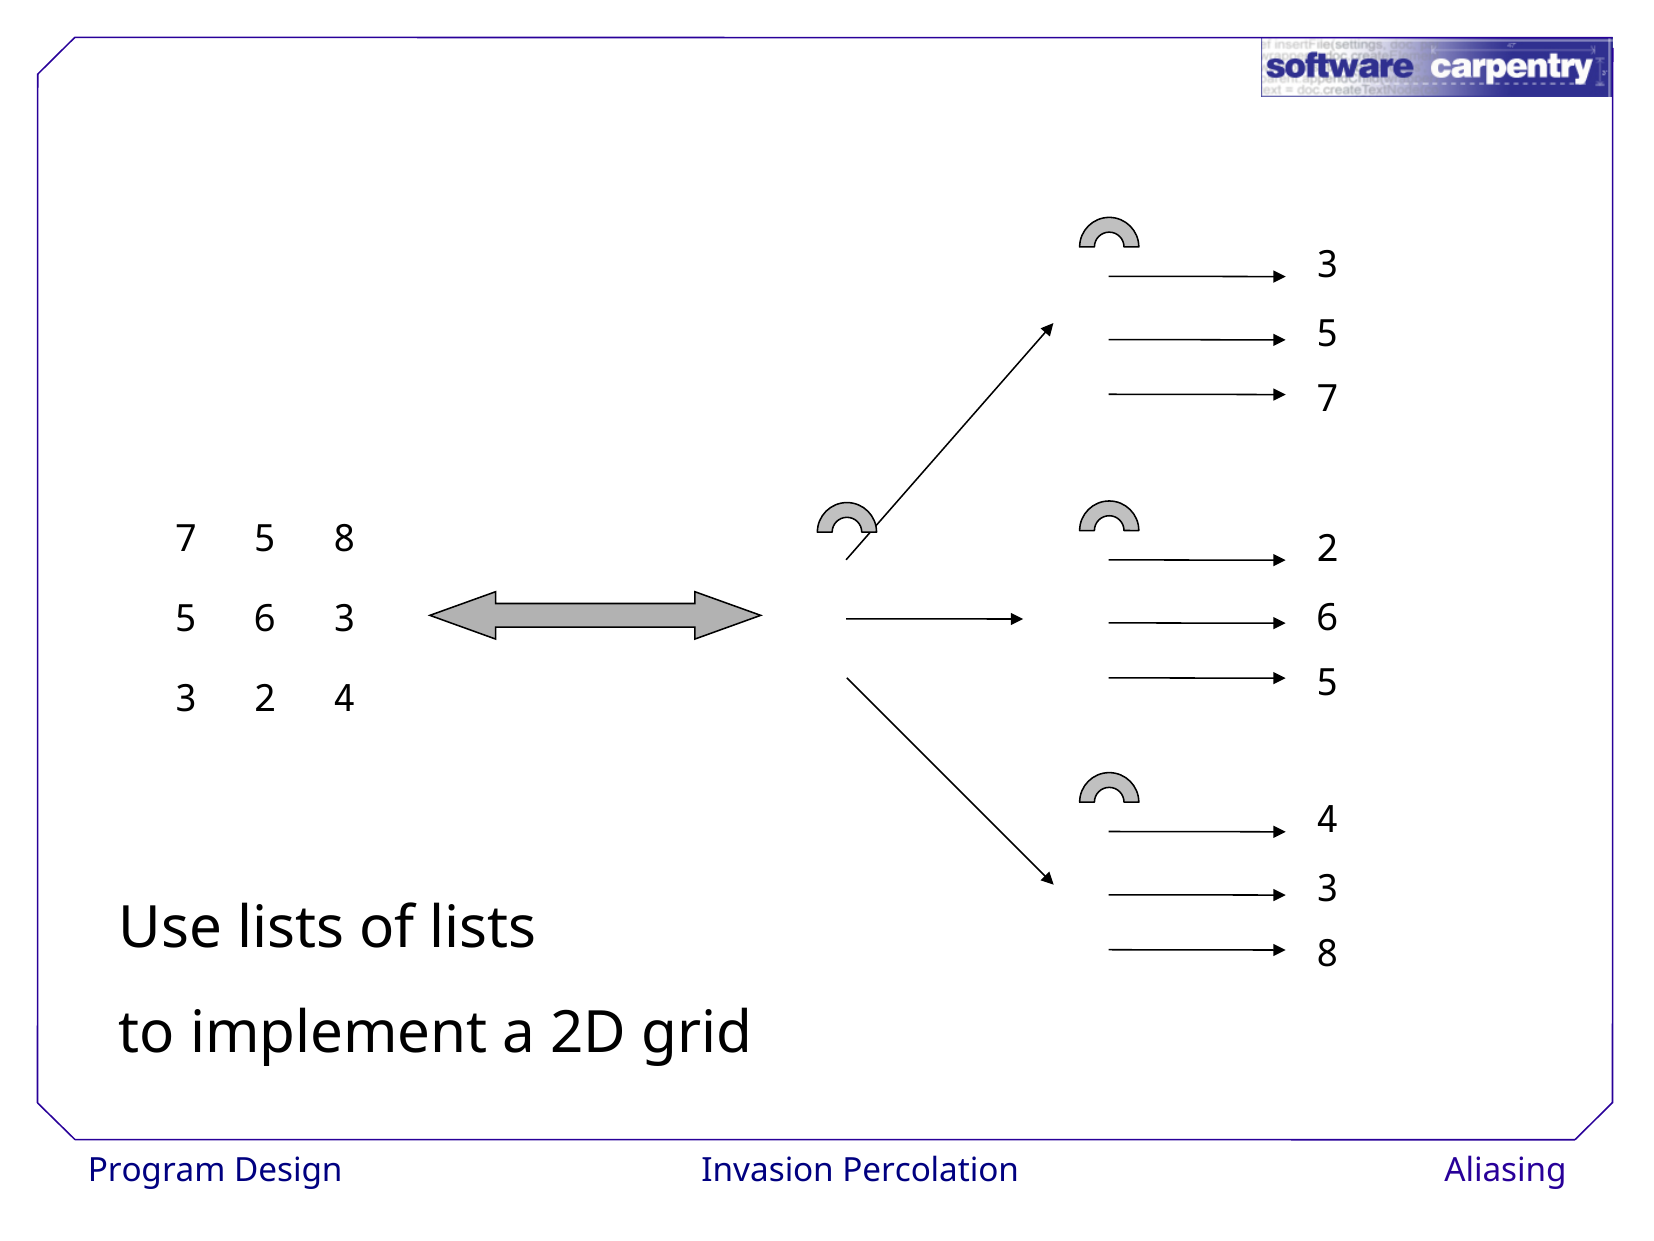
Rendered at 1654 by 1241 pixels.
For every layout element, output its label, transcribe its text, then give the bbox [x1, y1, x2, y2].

table_header [1080, 530, 1140, 606]
table_cell [1080, 606, 1140, 681]
text_box 5 [1289, 285, 1365, 377]
text_box 3 [1289, 224, 1365, 285]
table_cell [818, 683, 877, 758]
text_box [1079, 500, 1139, 531]
picture [1261, 39, 1613, 97]
table_cell 3 [304, 576, 385, 656]
text_box 4 [1289, 779, 1365, 840]
text_box 2 [1289, 507, 1365, 568]
table_header 8 [304, 497, 385, 576]
table_cell 2 [225, 656, 304, 735]
table_cell [855, 683, 877, 705]
table_cell [1080, 398, 1140, 473]
text_box [1079, 772, 1139, 803]
table_cell [1080, 878, 1140, 953]
table_header 5 [225, 497, 304, 576]
text_box 3 [1289, 840, 1365, 932]
text_box Use lists of lists to implement a 2D grid [103, 846, 768, 1073]
table_cell 6 [225, 576, 304, 656]
text_box 6 [1289, 568, 1365, 660]
table_header [818, 532, 877, 607]
table_cell 3 [146, 656, 225, 735]
table_cell [1080, 322, 1140, 398]
text_box 5 [1289, 660, 1365, 717]
table_header [1080, 802, 1140, 878]
text_box [429, 591, 761, 640]
table_cell 5 [146, 576, 225, 656]
text_box 7 [1289, 377, 1365, 434]
table_cell [818, 607, 877, 683]
table_header [1080, 247, 1140, 322]
table_cell [1080, 681, 1140, 757]
table_header 7 [146, 497, 225, 576]
text_box 8 [1289, 932, 1365, 989]
text_box [1079, 217, 1139, 247]
table_cell [1080, 953, 1140, 1028]
table_cell 4 [304, 656, 385, 735]
text_box [817, 502, 877, 533]
